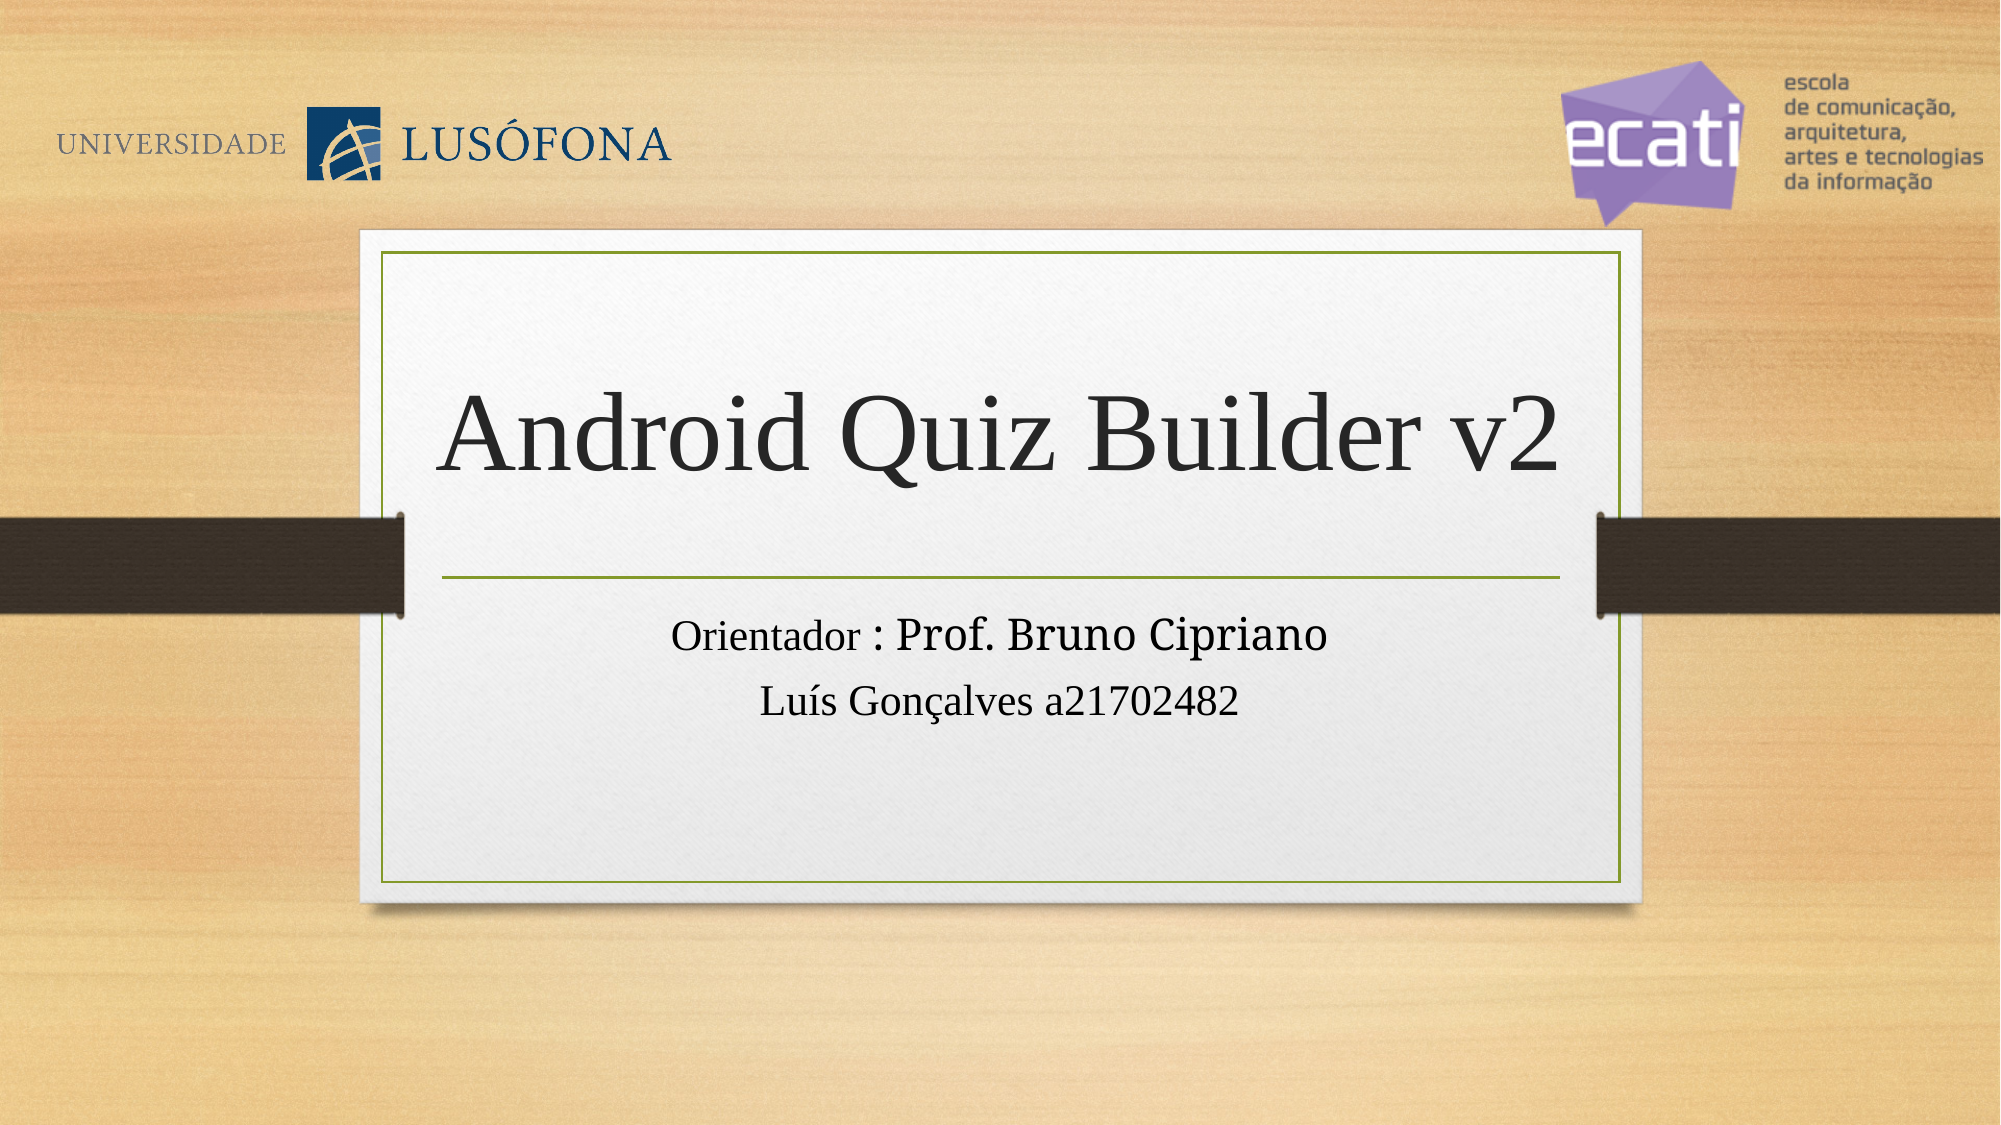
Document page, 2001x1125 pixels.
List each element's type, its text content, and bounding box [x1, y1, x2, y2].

picture [0, 33, 745, 254]
title Android Quiz Builder v2 [249, 266, 1750, 501]
subtitle Orientador : Prof. Bruno Cipriano Luís Gonçalves a21702482 [249, 599, 1750, 872]
picture [1561, 61, 1983, 227]
